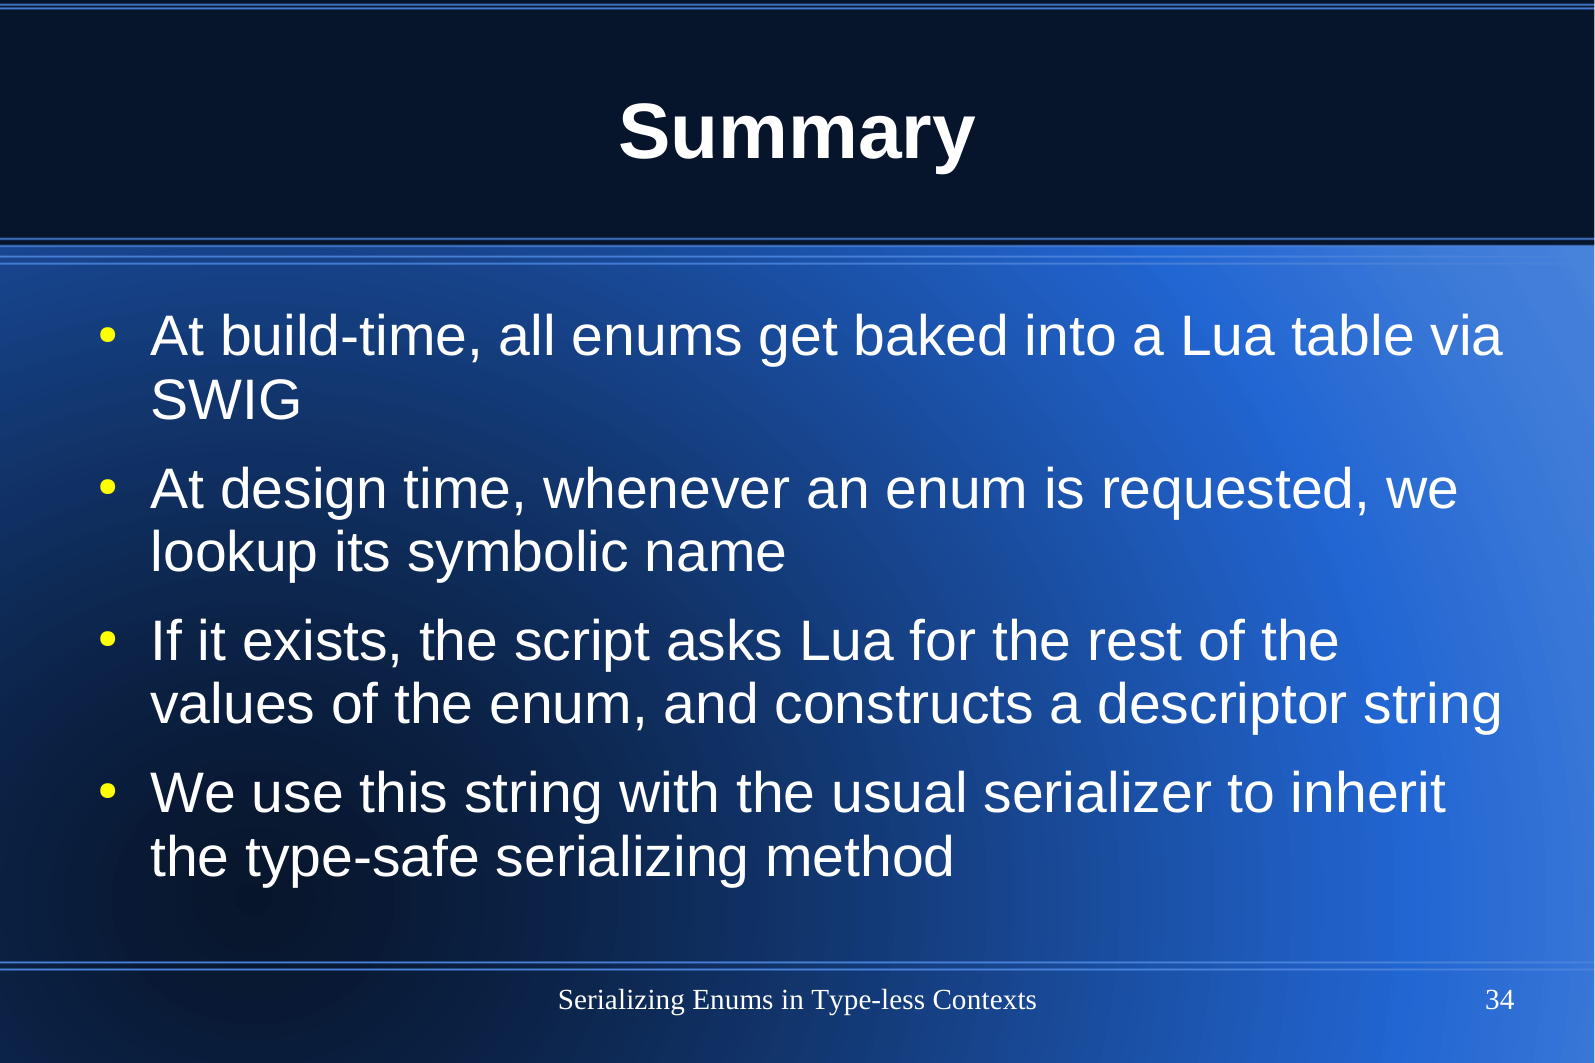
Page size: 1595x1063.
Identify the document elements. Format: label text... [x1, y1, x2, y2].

title Summary [79, 42, 1515, 220]
picture [0, 0, 1595, 1063]
list At build-time, all enums get baked into a Lua table via SWIG At design time, whenever an enum is requested, we lookup its symbolic name If it exists, the script asks Lua for the rest of the values of the enum, and constructs a descriptor string We use this string with the usual serializer to inherit the type-safe serializing method [79, 304, 1515, 921]
